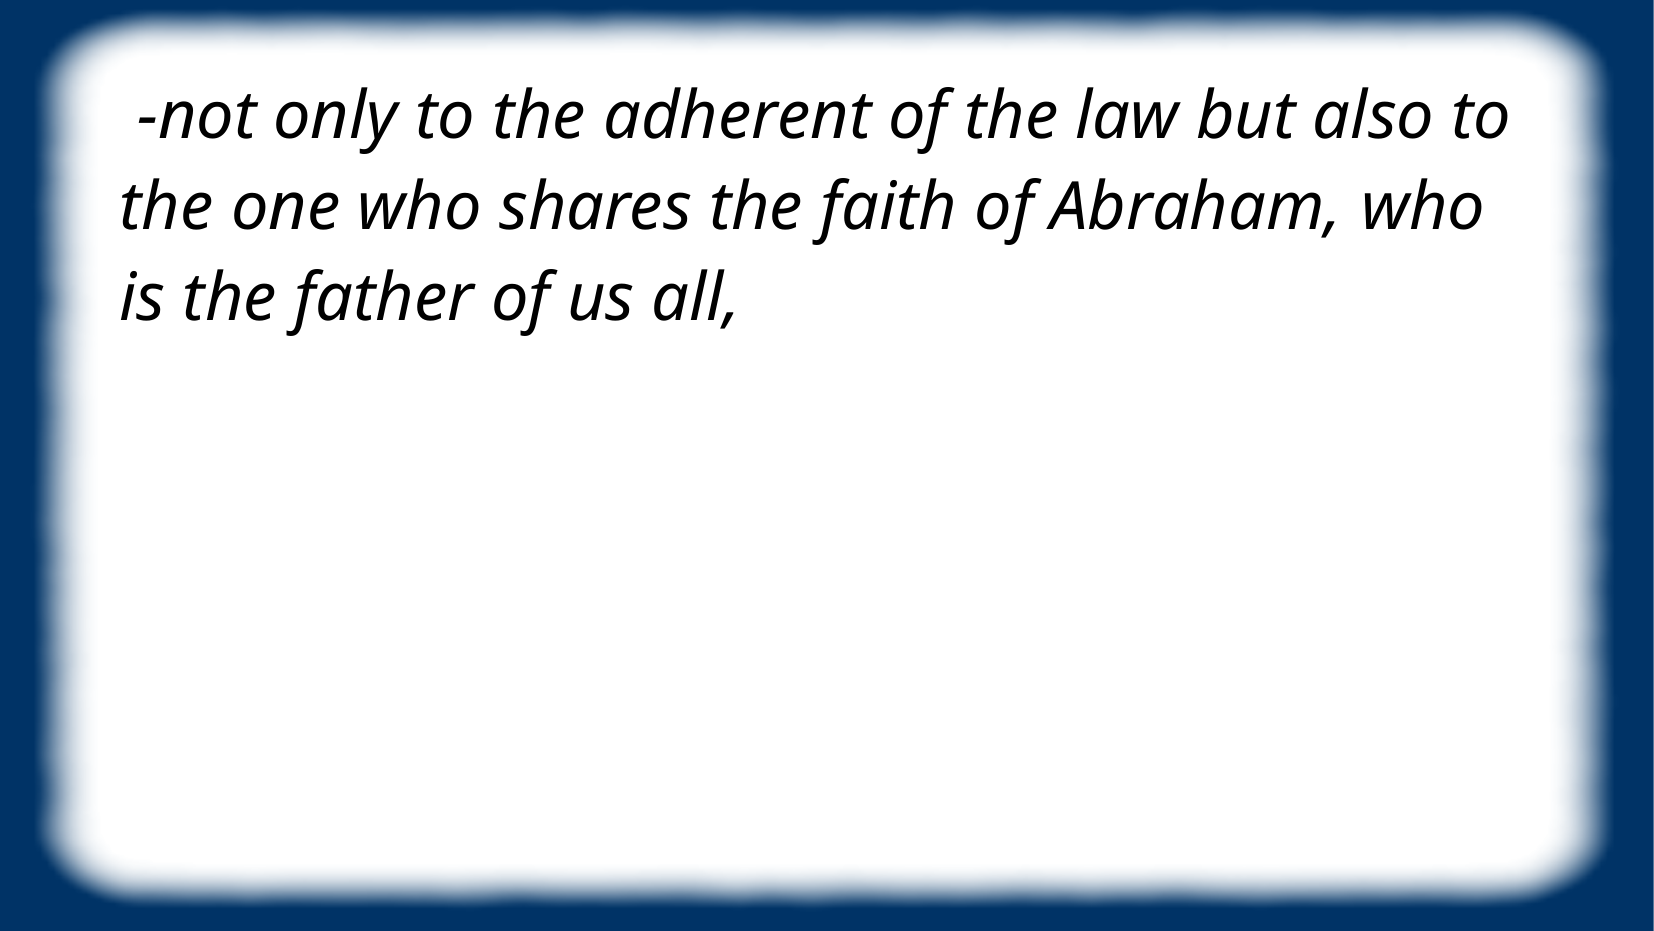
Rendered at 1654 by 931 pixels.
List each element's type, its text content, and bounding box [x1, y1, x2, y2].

picture [0, 0, 1654, 931]
text_box -not only to the adherent of the law but also to the one who shares the faith of Abraham, who is the father of us all, [105, 60, 1546, 342]
